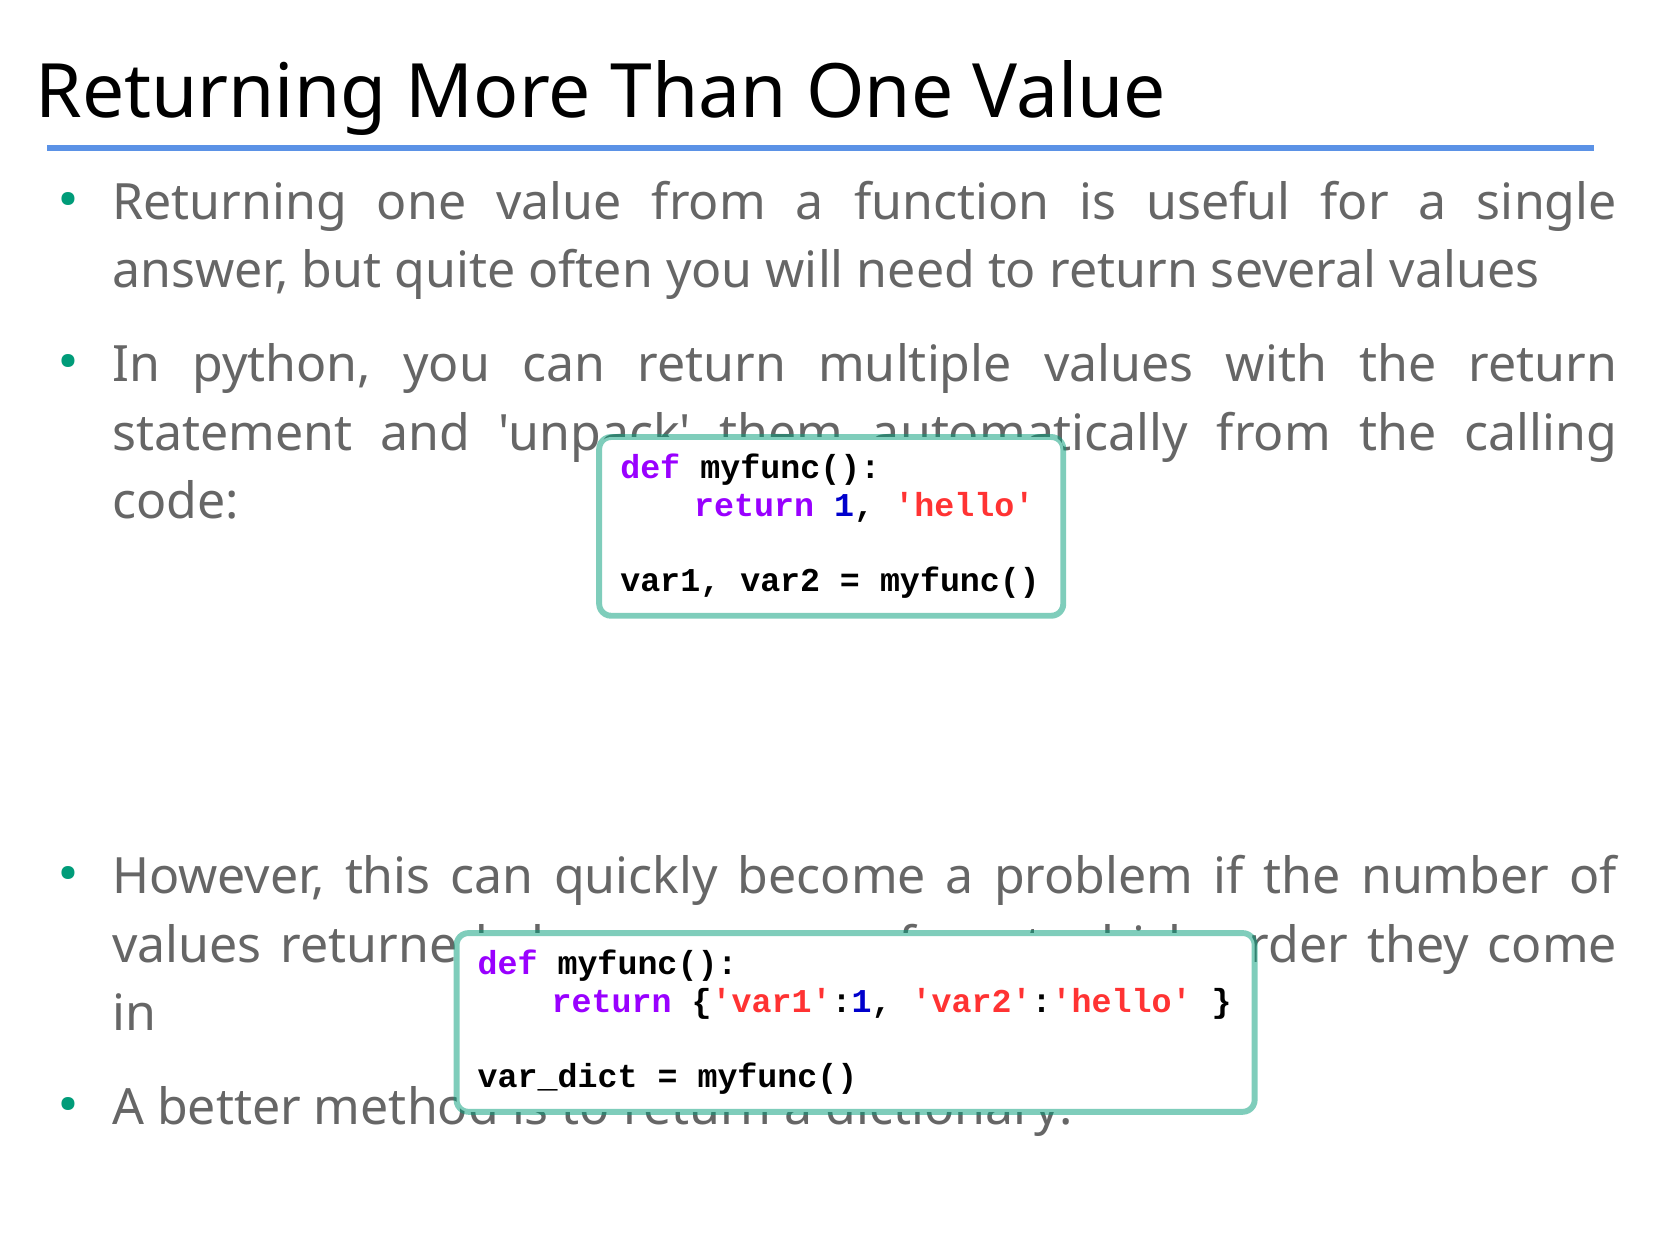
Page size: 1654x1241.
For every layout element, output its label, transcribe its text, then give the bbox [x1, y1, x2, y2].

list Returning one value from a function is useful for a single answer, but quite often you will need to return several values In python, you can return multiple values with the return statement and 'unpack' them automatically from the calling code: However, this can quickly become a problem if the number of values returned changes or you forget which order they come in A better method is to return a dictionary: [41, 165, 1619, 1241]
text_box def myfunc(): return {'var1':1, 'var2':'hello' } var_dict = myfunc() [456, 933, 1255, 1112]
text_box def myfunc(): return 1, 'hello' var1, var2 = myfunc() [599, 437, 1064, 616]
title Returning More Than One Value [35, 29, 1217, 148]
